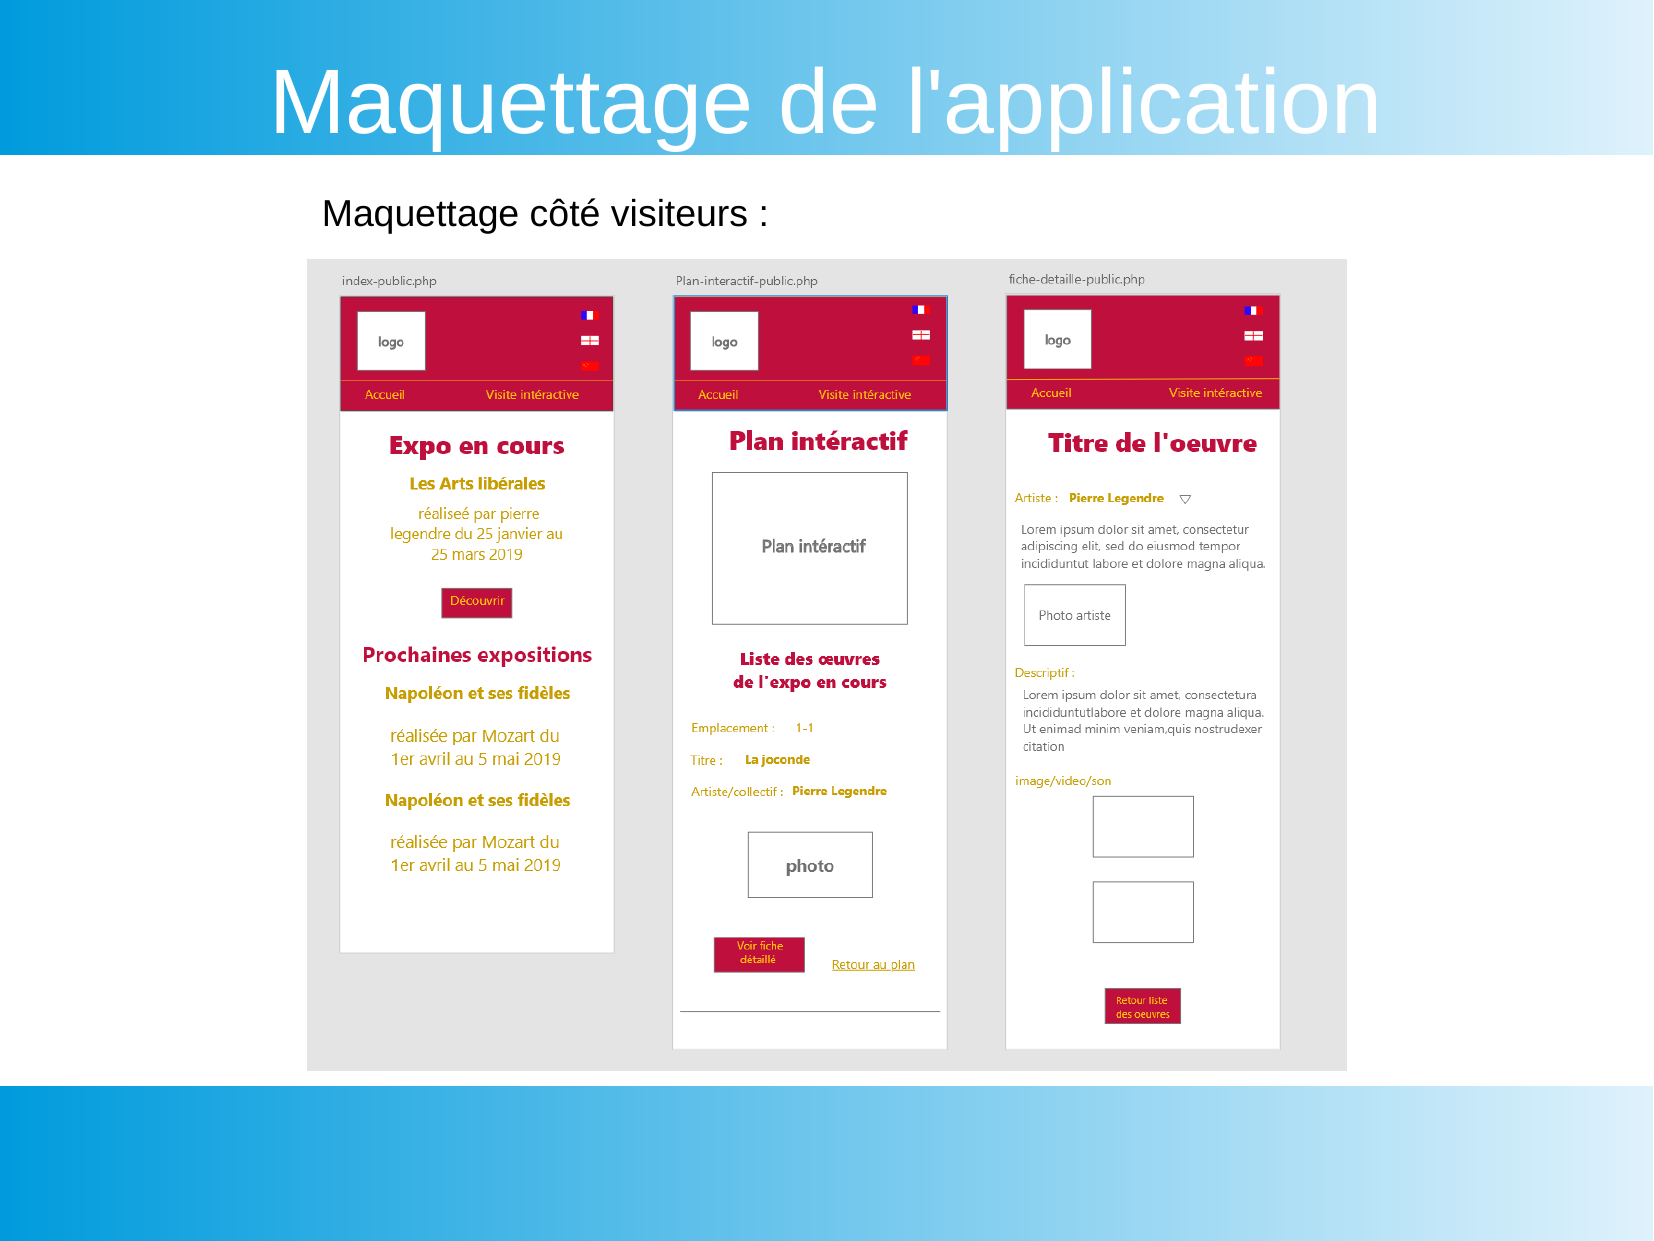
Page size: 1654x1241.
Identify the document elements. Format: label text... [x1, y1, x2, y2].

text_box Maquettage côté visiteurs : [307, 184, 804, 284]
title Maquettage de l'application [82, 49, 1571, 155]
picture [307, 259, 1347, 1071]
